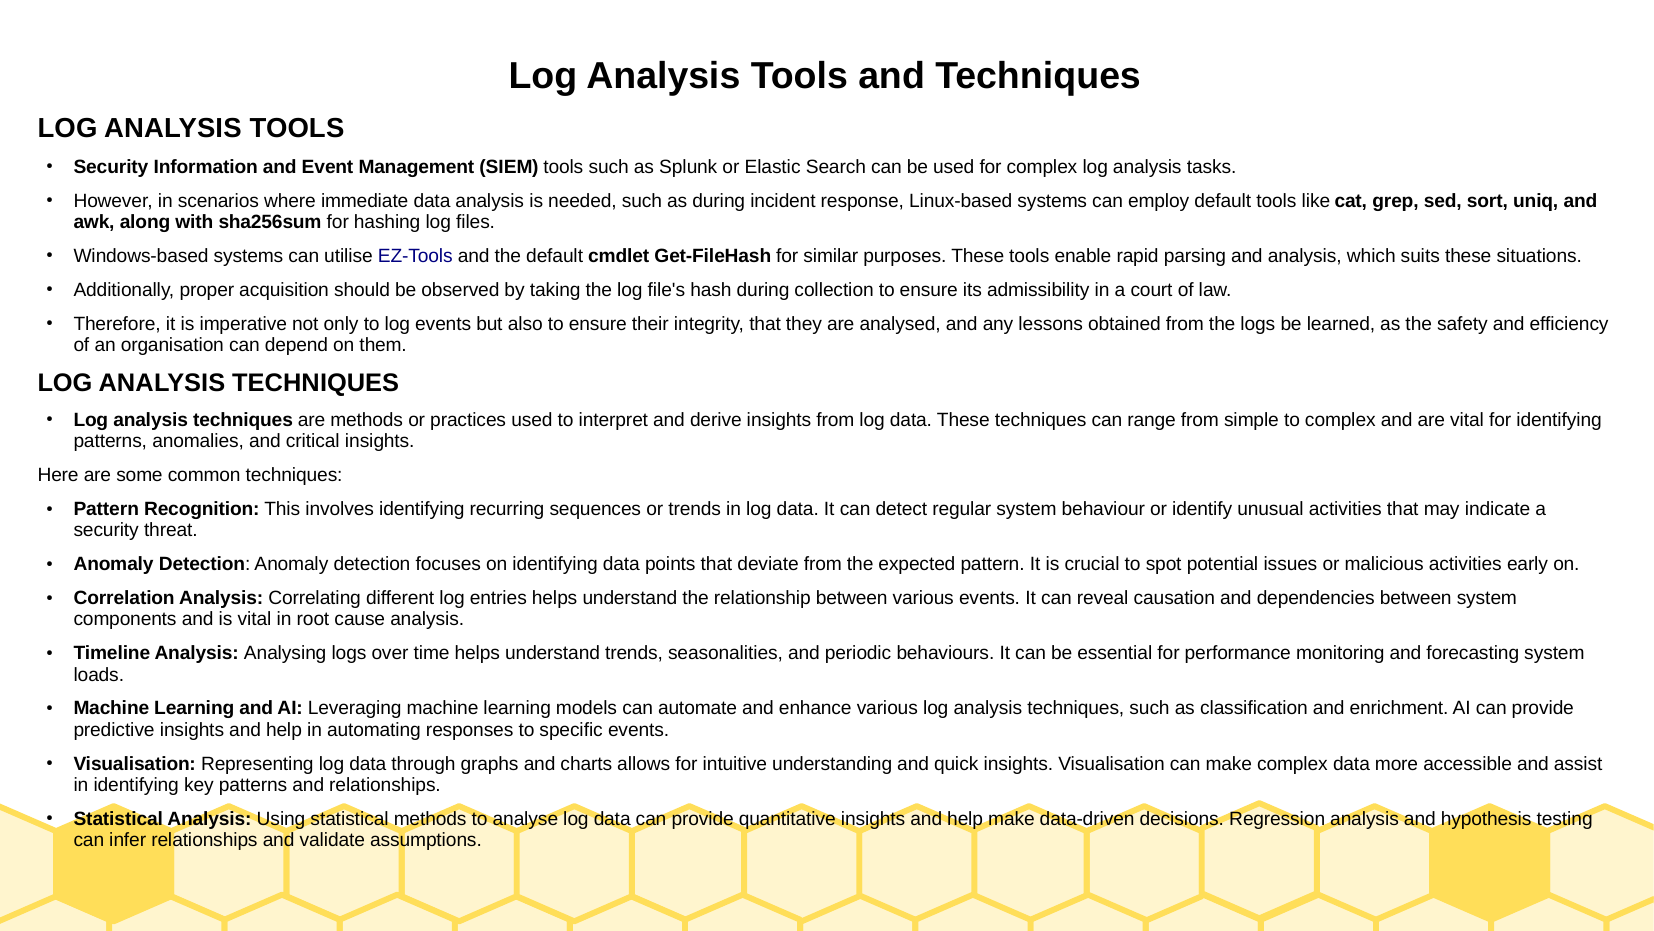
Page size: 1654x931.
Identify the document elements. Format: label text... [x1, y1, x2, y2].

list LOG ANALYSIS TOOLS Security Information and Event Management (SIEM) tools such as Splunk or Elastic Search can be used for complex log analysis tasks. However, in scenarios where immediate data analysis is needed, such as during incident response, Linux-based systems can employ default tools like cat, grep, sed, sort, uniq, and awk, along with sha256sum for hashing log files. Windows-based systems can utilise EZ-Tools and the default cmdlet Get-FileHash for similar purposes. These tools enable rapid parsing and analysis, which suits these situations. Additionally, proper acquisition should be observed by taking the log file's hash during collection to ensure its admissibility in a court of law. Therefore, it is imperative not only to log events but also to ensure their integrity, that they are analysed, and any lessons obtained from the logs be learned, as the safety and efficiency of an organisation can depend on them. LOG ANALYSIS TECHNIQUES Log analysis techniques are methods or practices used to interpret and derive insights from log data. These techniques can range from simple to complex and are vital for identifying patterns, anomalies, and critical insights. Here are some common techniques: Pattern Recognition: This involves identifying recurring sequences or trends in log data. It can detect regular system behaviour or identify unusual activities that may indicate a security threat. Anomaly Detection: Anomaly detection focuses on identifying data points that deviate from the expected pattern. It is crucial to spot potential issues or malicious activities early on. Correlation Analysis: Correlating different log entries helps understand the relationship between various events. It can reveal causation and dependencies between system components and is vital in root cause analysis. Timeline Analysis: Analysing logs over time helps understand trends, seasonalities, and periodic behaviours. It can be essential for performance monitoring and forecasting system loads. Machine Learning and AI: Leveraging machine learning models can automate and enhance various log analysis techniques, such as classification and enrichment. AI can provide predictive insights and help in automating responses to specific events. Visualisation: Representing log data through graphs and charts allows for intuitive understanding and quick insights. Visualisation can make complex data more accessible and assist in identifying key patterns and relationships. Statistical Analysis: Using statistical methods to analyse log data can provide quantitative insights and help make data-driven decisions. Regression analysis and hypothesis testing can infer relationships and validate assumptions. [37, 112, 1613, 901]
title Log Analysis Tools and Techniques [37, 37, 1613, 112]
